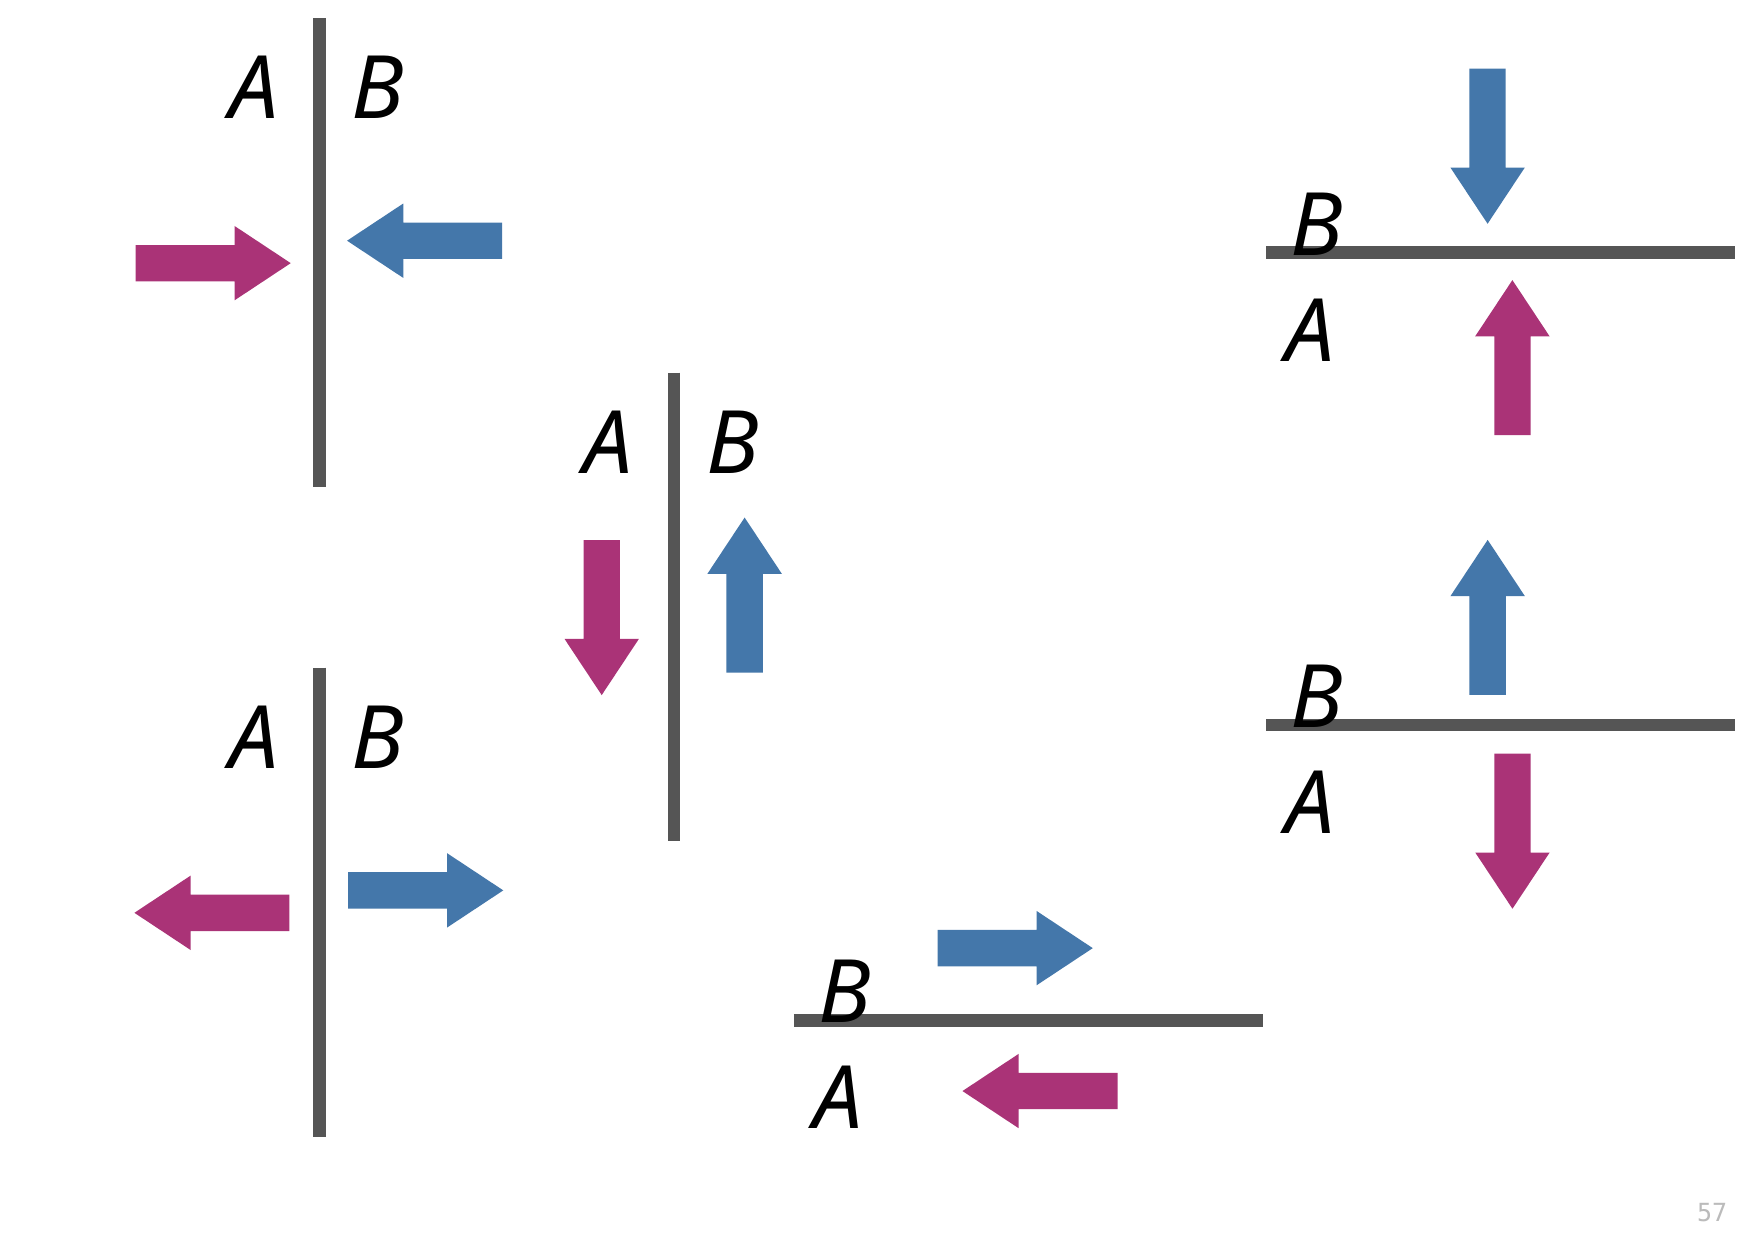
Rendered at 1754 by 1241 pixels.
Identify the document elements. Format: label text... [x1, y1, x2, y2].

text_box B [336, 667, 421, 771]
text_box B [336, 18, 421, 121]
text_box [937, 910, 1093, 986]
text_box B [691, 372, 775, 475]
text_box B [1275, 154, 1359, 257]
text_box A [798, 1027, 892, 1131]
text_box A [1270, 260, 1364, 363]
text_box [1475, 753, 1550, 909]
text_box [1475, 280, 1550, 436]
text_box A [1270, 732, 1364, 835]
text_box A [214, 667, 308, 771]
text_box A [214, 18, 308, 121]
text_box [962, 1053, 1118, 1129]
text_box [707, 517, 782, 673]
text_box [1450, 539, 1525, 695]
text_box A [568, 372, 662, 475]
text_box B [803, 921, 887, 1025]
text_box [1450, 68, 1525, 224]
text_box [564, 540, 639, 696]
text_box B [1275, 626, 1359, 729]
text_box [347, 203, 503, 278]
text_box [134, 875, 290, 951]
text_box [135, 225, 291, 301]
text_box [348, 853, 504, 928]
